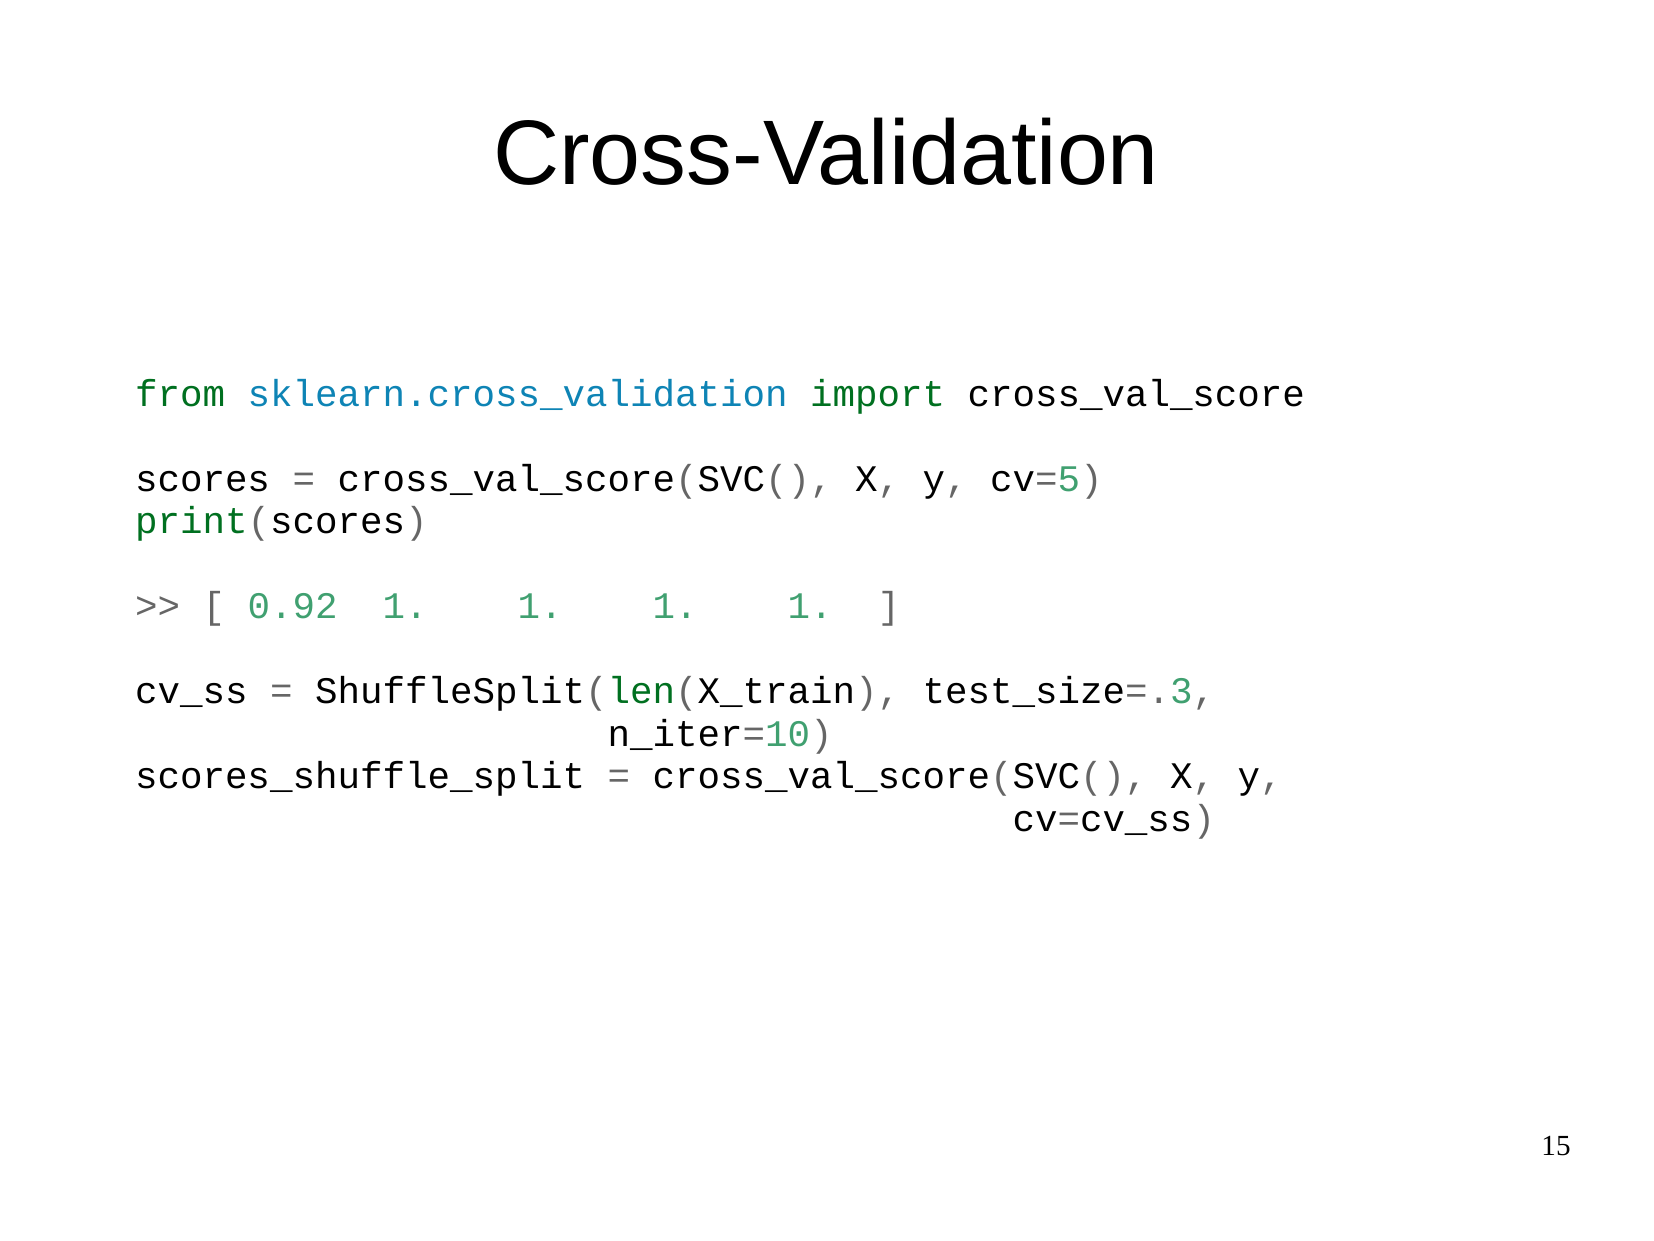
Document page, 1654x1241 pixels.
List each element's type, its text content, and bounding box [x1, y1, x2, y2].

title Cross-Validation [82, 49, 1571, 257]
text_box from sklearn.cross_validation import cross_val_score scores = cross_val_score(SVC(), X, y, cv=5) print(scores) >> [ 0.92 1. 1. 1. 1. ] cv_ss = ShuffleSplit(len(X_train), test_size=.3, n_iter=10) scores_shuffle_split = cross_val_score(SVC(), X, y, cv=cv_ss) [135, 375, 1411, 931]
